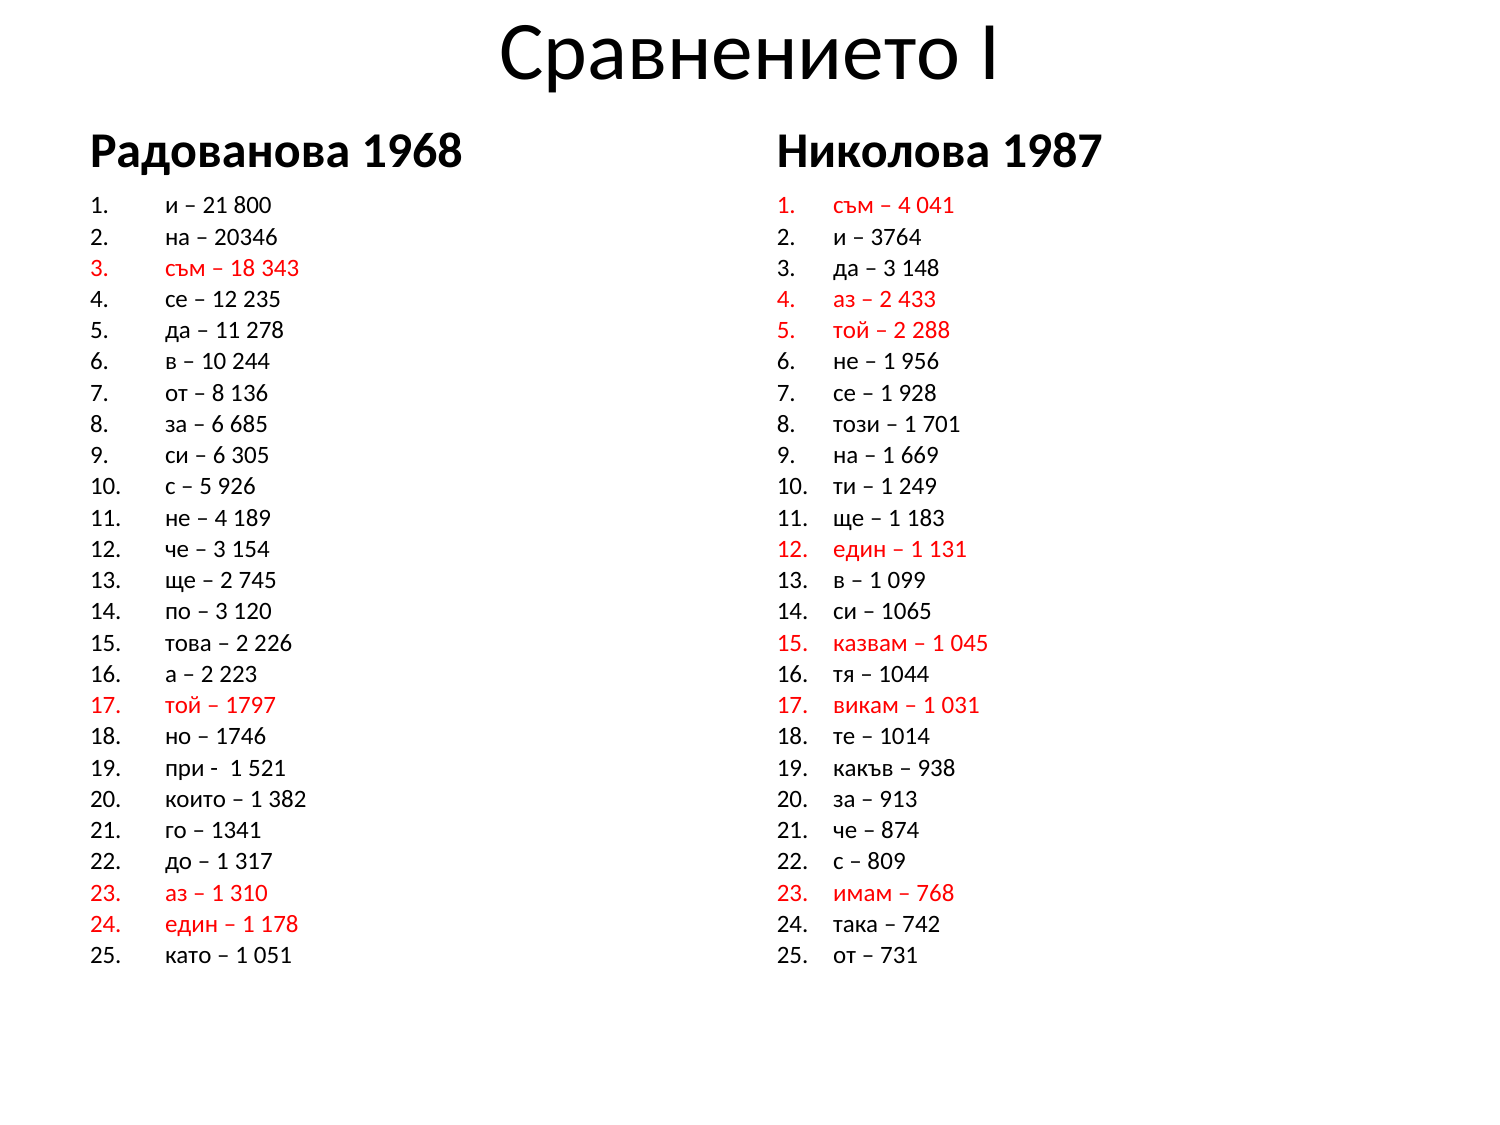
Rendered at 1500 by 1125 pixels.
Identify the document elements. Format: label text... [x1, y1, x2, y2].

list Радованова 1968 [74, 93, 738, 187]
list Николова 1987 [761, 93, 1425, 187]
title Сравнението І [75, 0, 1426, 118]
list и – 21 800 на – 20346 съм – 18 343 се – 12 235 да – 11 278 в – 10 244 от – 8 136 за – 6 685 си – 6 305 с – 5 926 не – 4 189 че – 3 154 ще – 2 745 по – 3 120 това – 2 226 а – 2 223 той – 1797 но – 1746 при - 1 521 които – 1 382 го – 1341 до – 1 317 аз – 1 310 един – 1 178 като – 1 051 [74, 187, 738, 1125]
list съм – 4 041 и – 3764 да – 3 148 аз – 2 433 той – 2 288 не – 1 956 се – 1 928 този – 1 701 на – 1 669 ти – 1 249 ще – 1 183 един – 1 131 в – 1 099 си – 1065 казвам – 1 045 тя – 1044 викам – 1 031 те – 1014 какъв – 938 за – 913 че – 874 с – 809 имам – 768 така – 742 от – 731 [761, 187, 1425, 1125]
